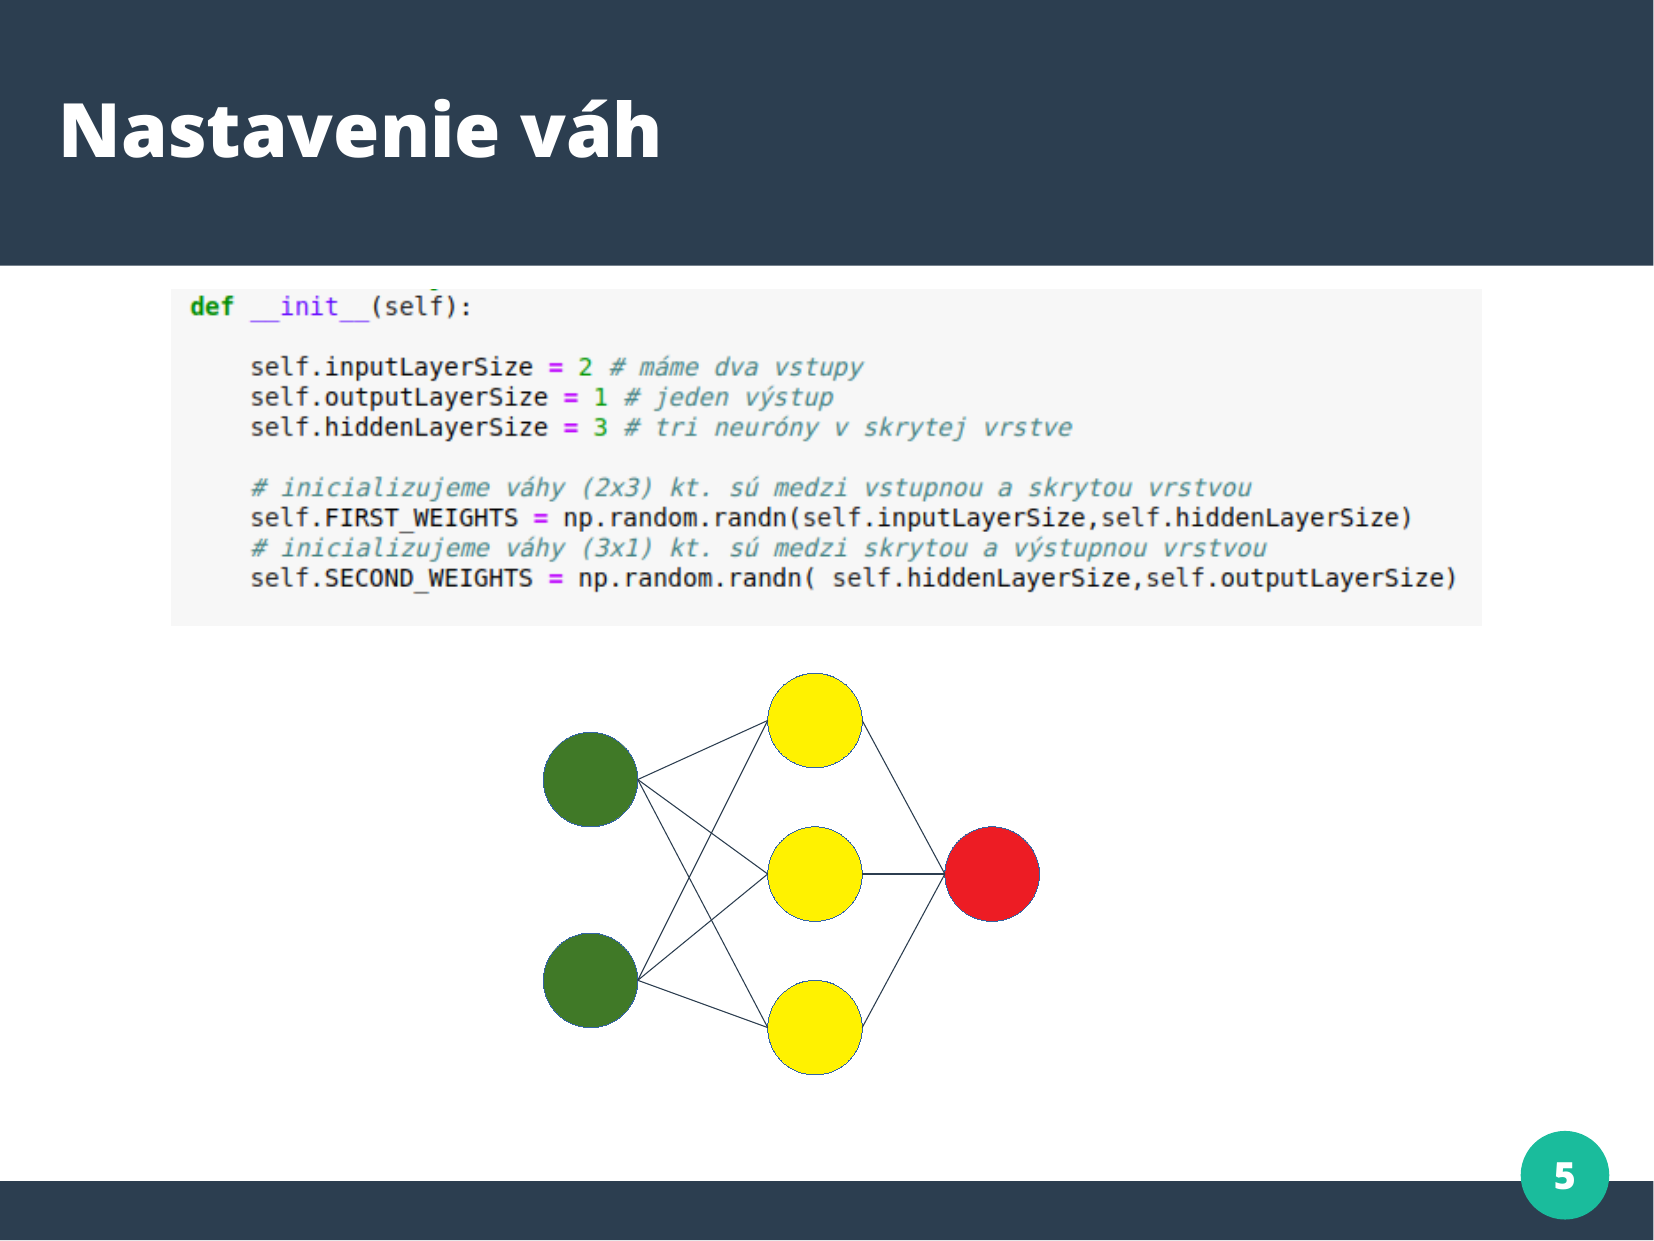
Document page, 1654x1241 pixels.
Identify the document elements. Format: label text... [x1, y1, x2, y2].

text_box [767, 673, 863, 768]
text_box [767, 826, 863, 922]
picture [171, 289, 1482, 626]
text_box [944, 826, 1040, 922]
title Nastavenie váh [59, 49, 1595, 207]
text_box [543, 933, 638, 1028]
text_box [543, 732, 638, 827]
text_box [767, 980, 863, 1075]
